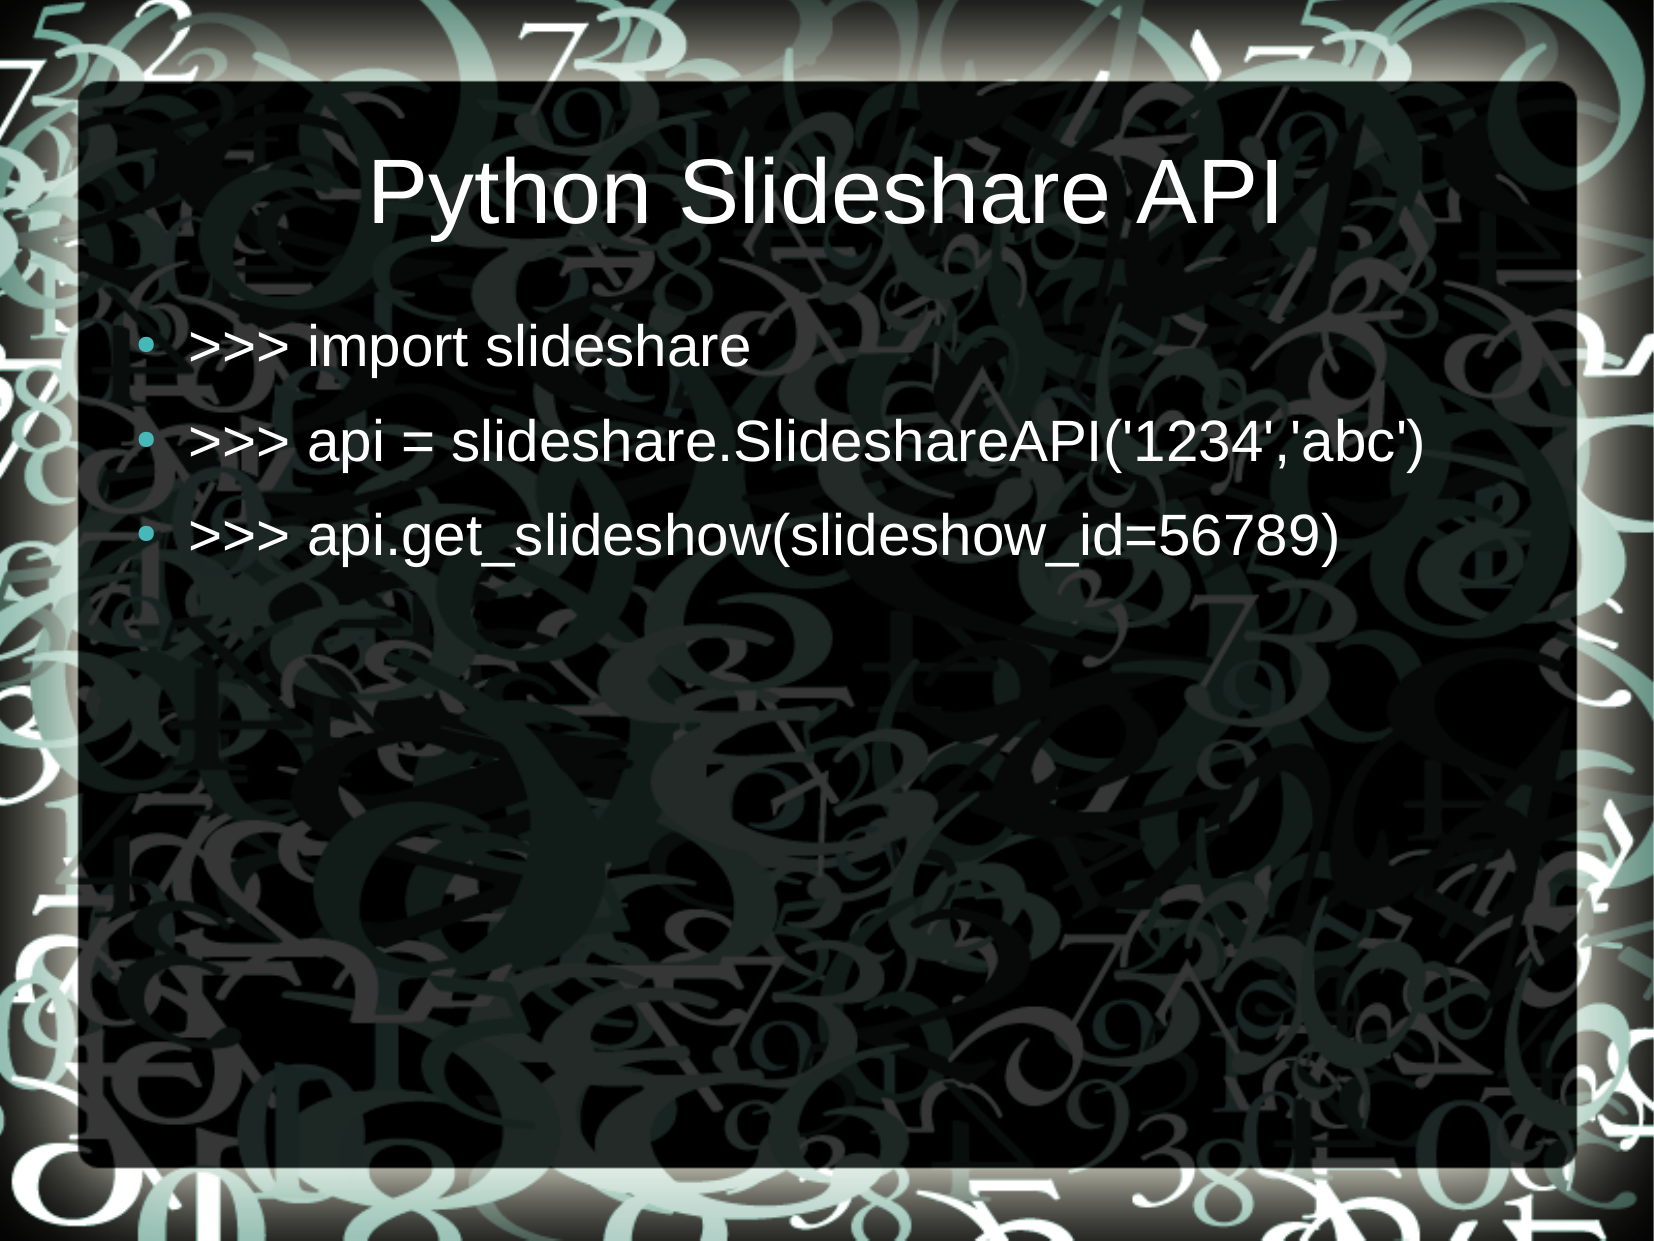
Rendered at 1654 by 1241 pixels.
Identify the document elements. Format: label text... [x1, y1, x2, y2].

picture [0, 0, 1654, 1241]
list >>> import slideshare >>> api = slideshare.SlideshareAPI('1234','abc') >>> api.get_slideshow(slideshow_id=56789) [118, 313, 1542, 1118]
title Python Slideshare API [82, 95, 1571, 289]
